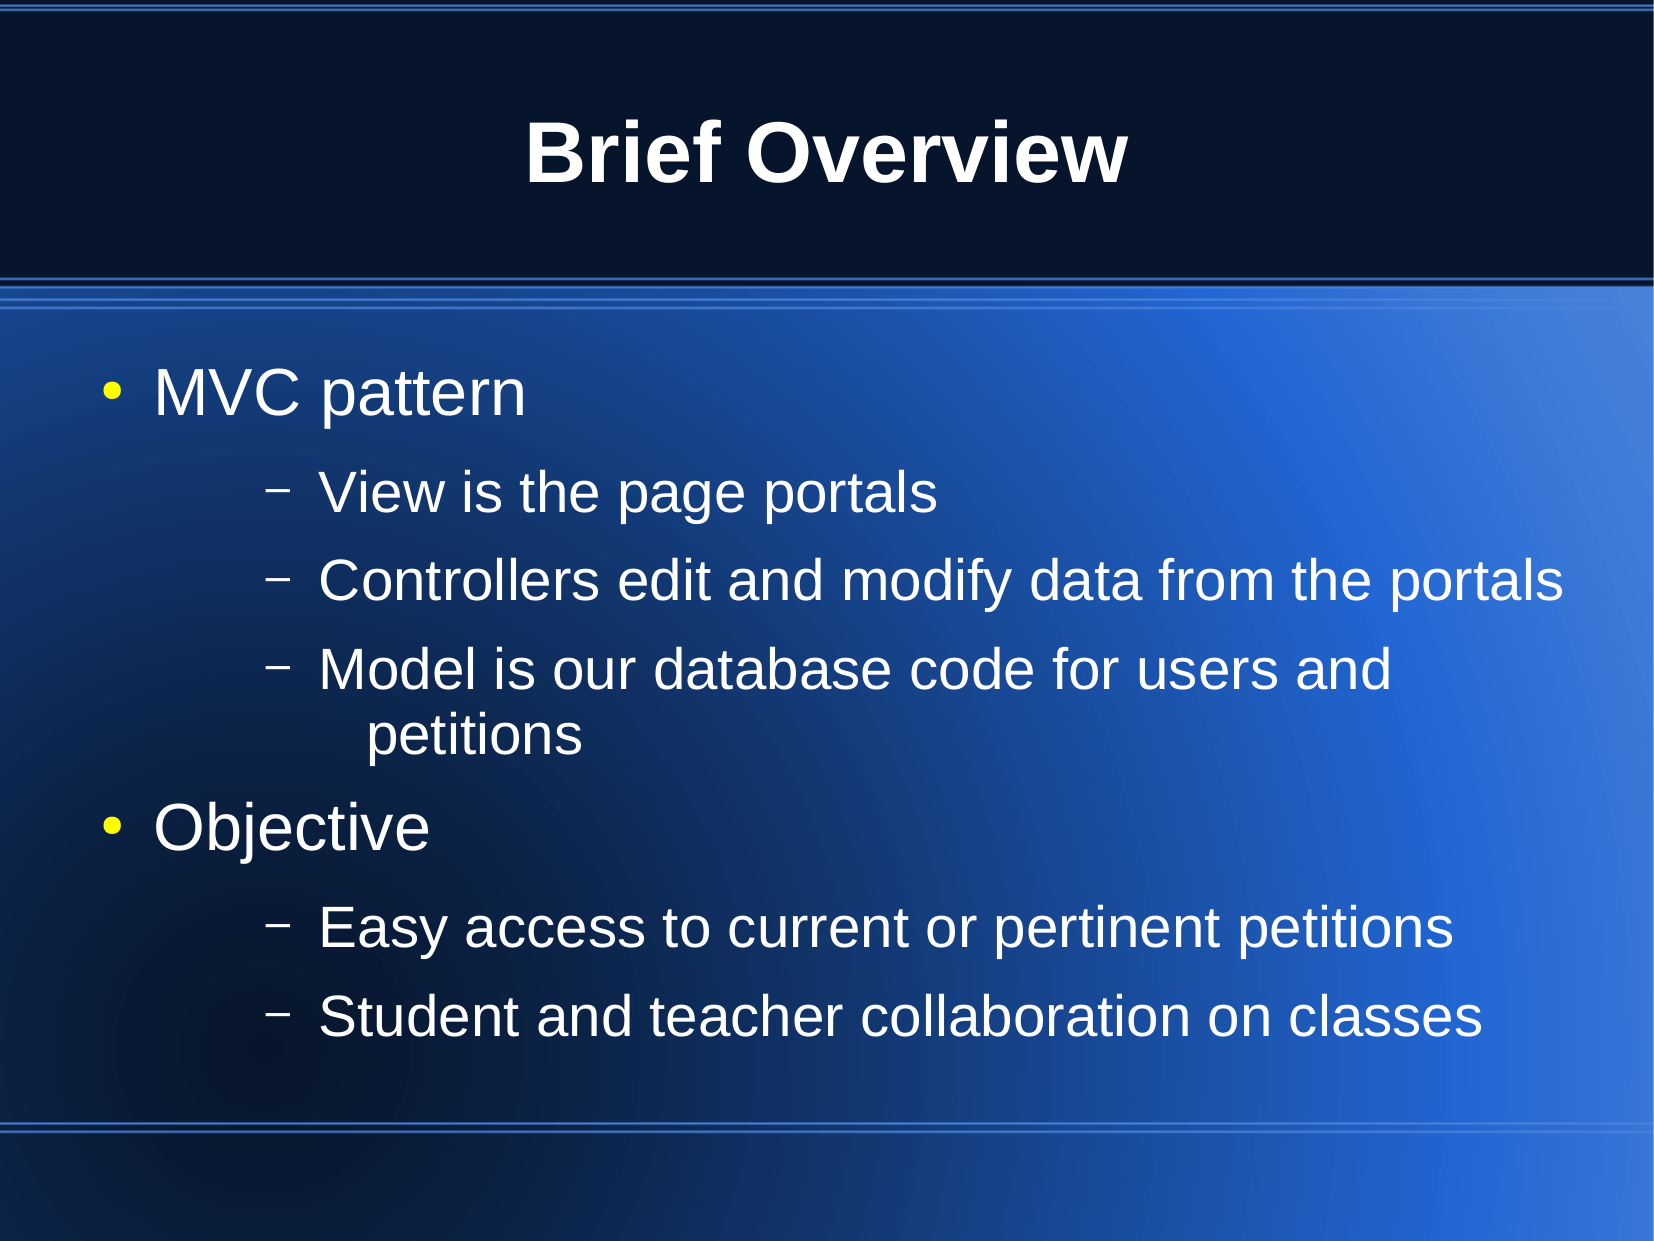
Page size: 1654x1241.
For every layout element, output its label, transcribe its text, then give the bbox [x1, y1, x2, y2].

title Brief Overview [82, 49, 1571, 257]
list MVC pattern View is the page portals Controllers edit and modify data from the portals Model is our database code for users and petitions Objective Easy access to current or pertinent petitions Student and teacher collaboration on classes [82, 355, 1571, 1058]
picture [0, 0, 1654, 1241]
